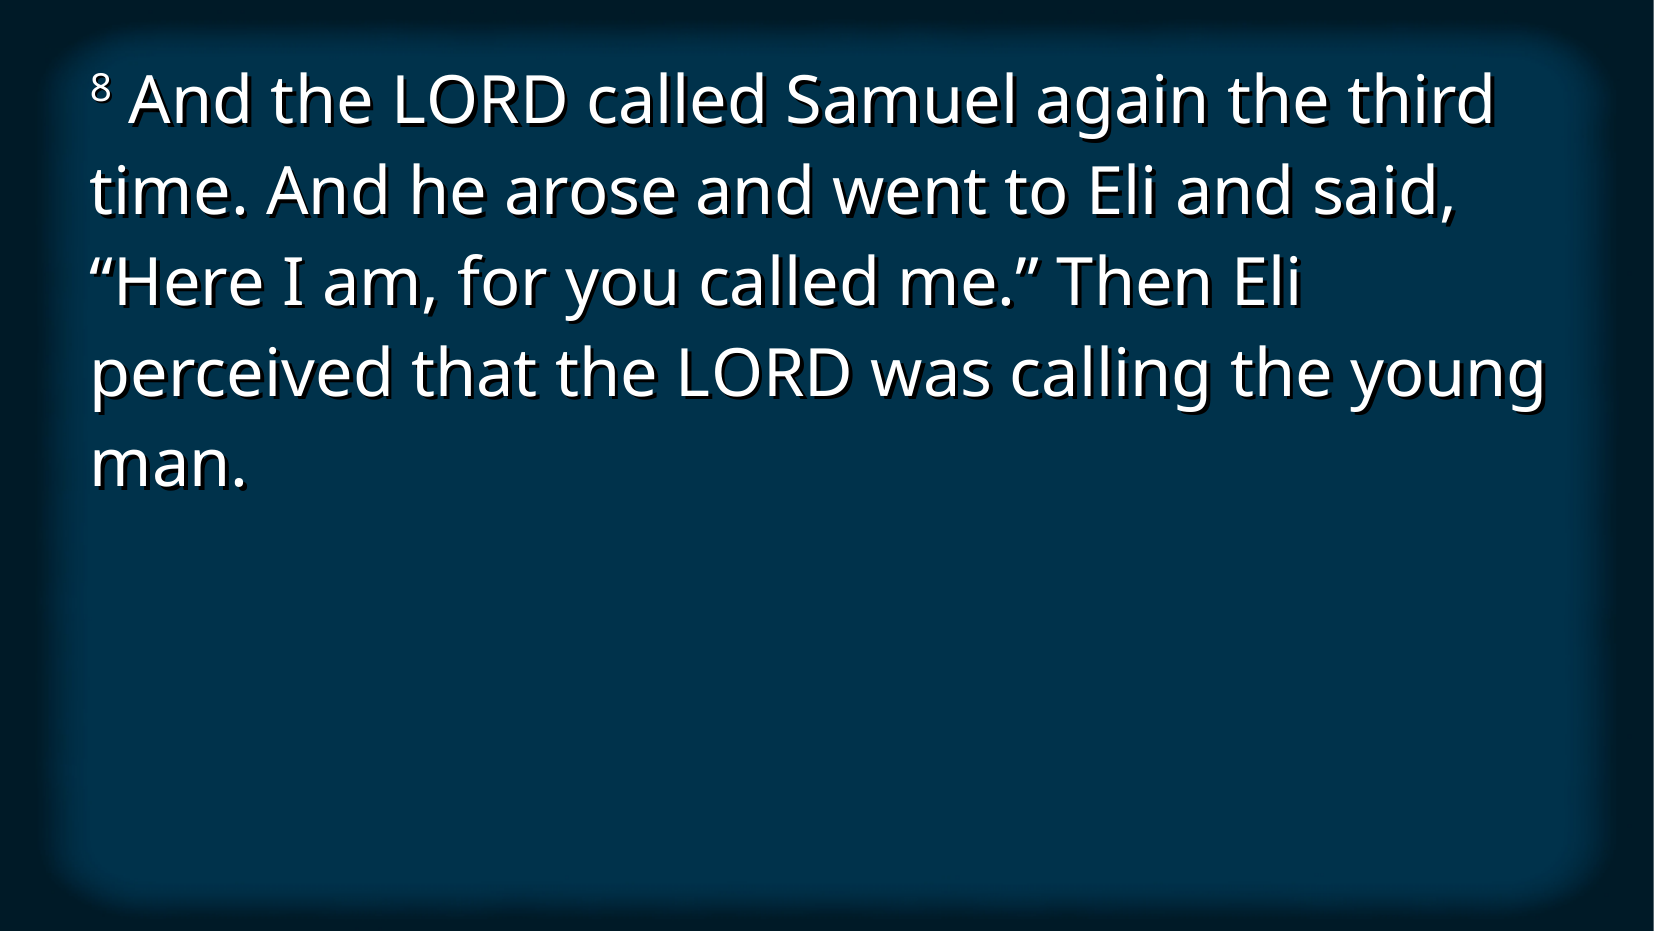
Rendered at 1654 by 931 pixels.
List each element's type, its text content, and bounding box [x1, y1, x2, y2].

picture [0, 0, 1654, 931]
text_box 8 And the LORD called Samuel again the third time. And he arose and went to Eli and said, “Here I am, for you called me.” Then Eli perceived that the LORD was calling the young man. [75, 45, 1591, 415]
